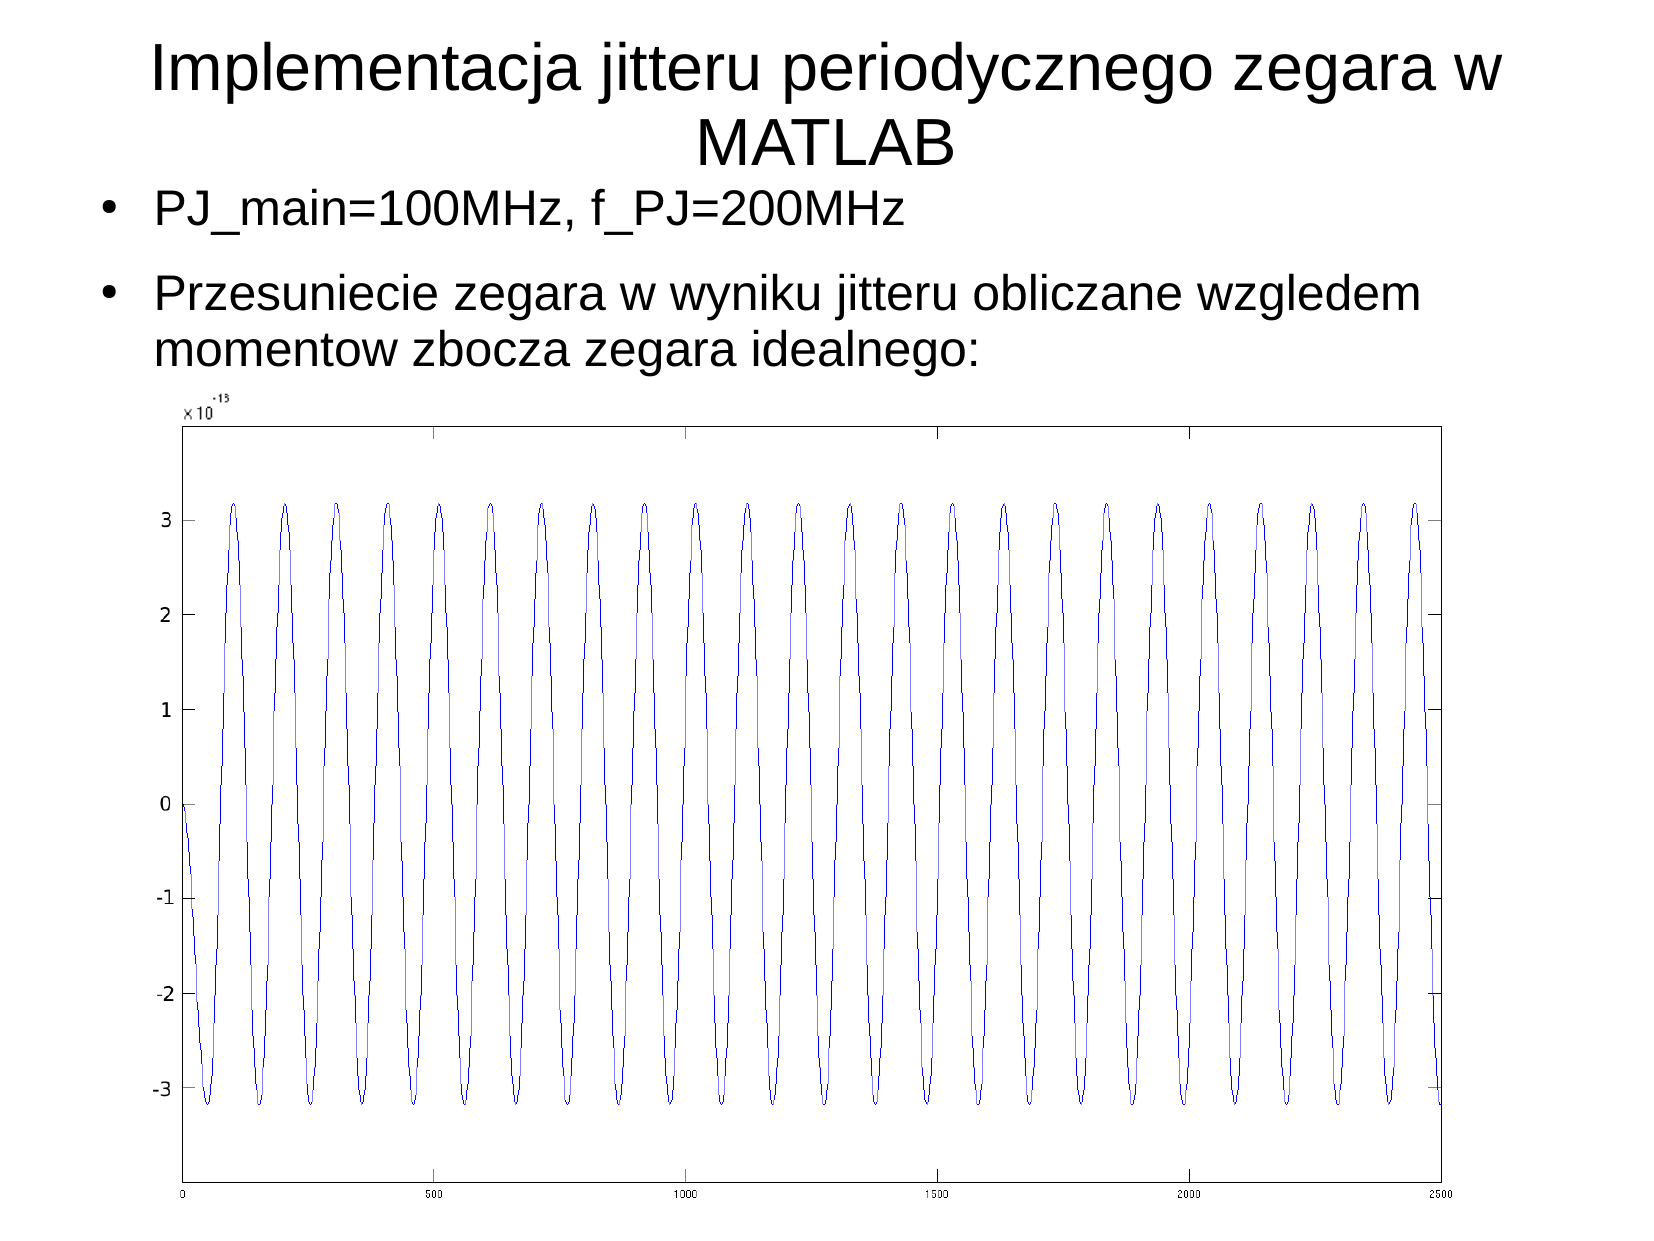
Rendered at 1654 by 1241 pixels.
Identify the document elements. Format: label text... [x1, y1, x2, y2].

title Implementacja jitteru periodycznego zegara w MATLAB [82, 15, 1571, 180]
picture [120, 389, 1482, 1213]
list PJ_main=100MHz, f_PJ=200MHz Przesuniecie zegara w wyniku jitteru obliczane wzgledem momentow zbocza zegara idealnego: [82, 180, 1571, 1171]
